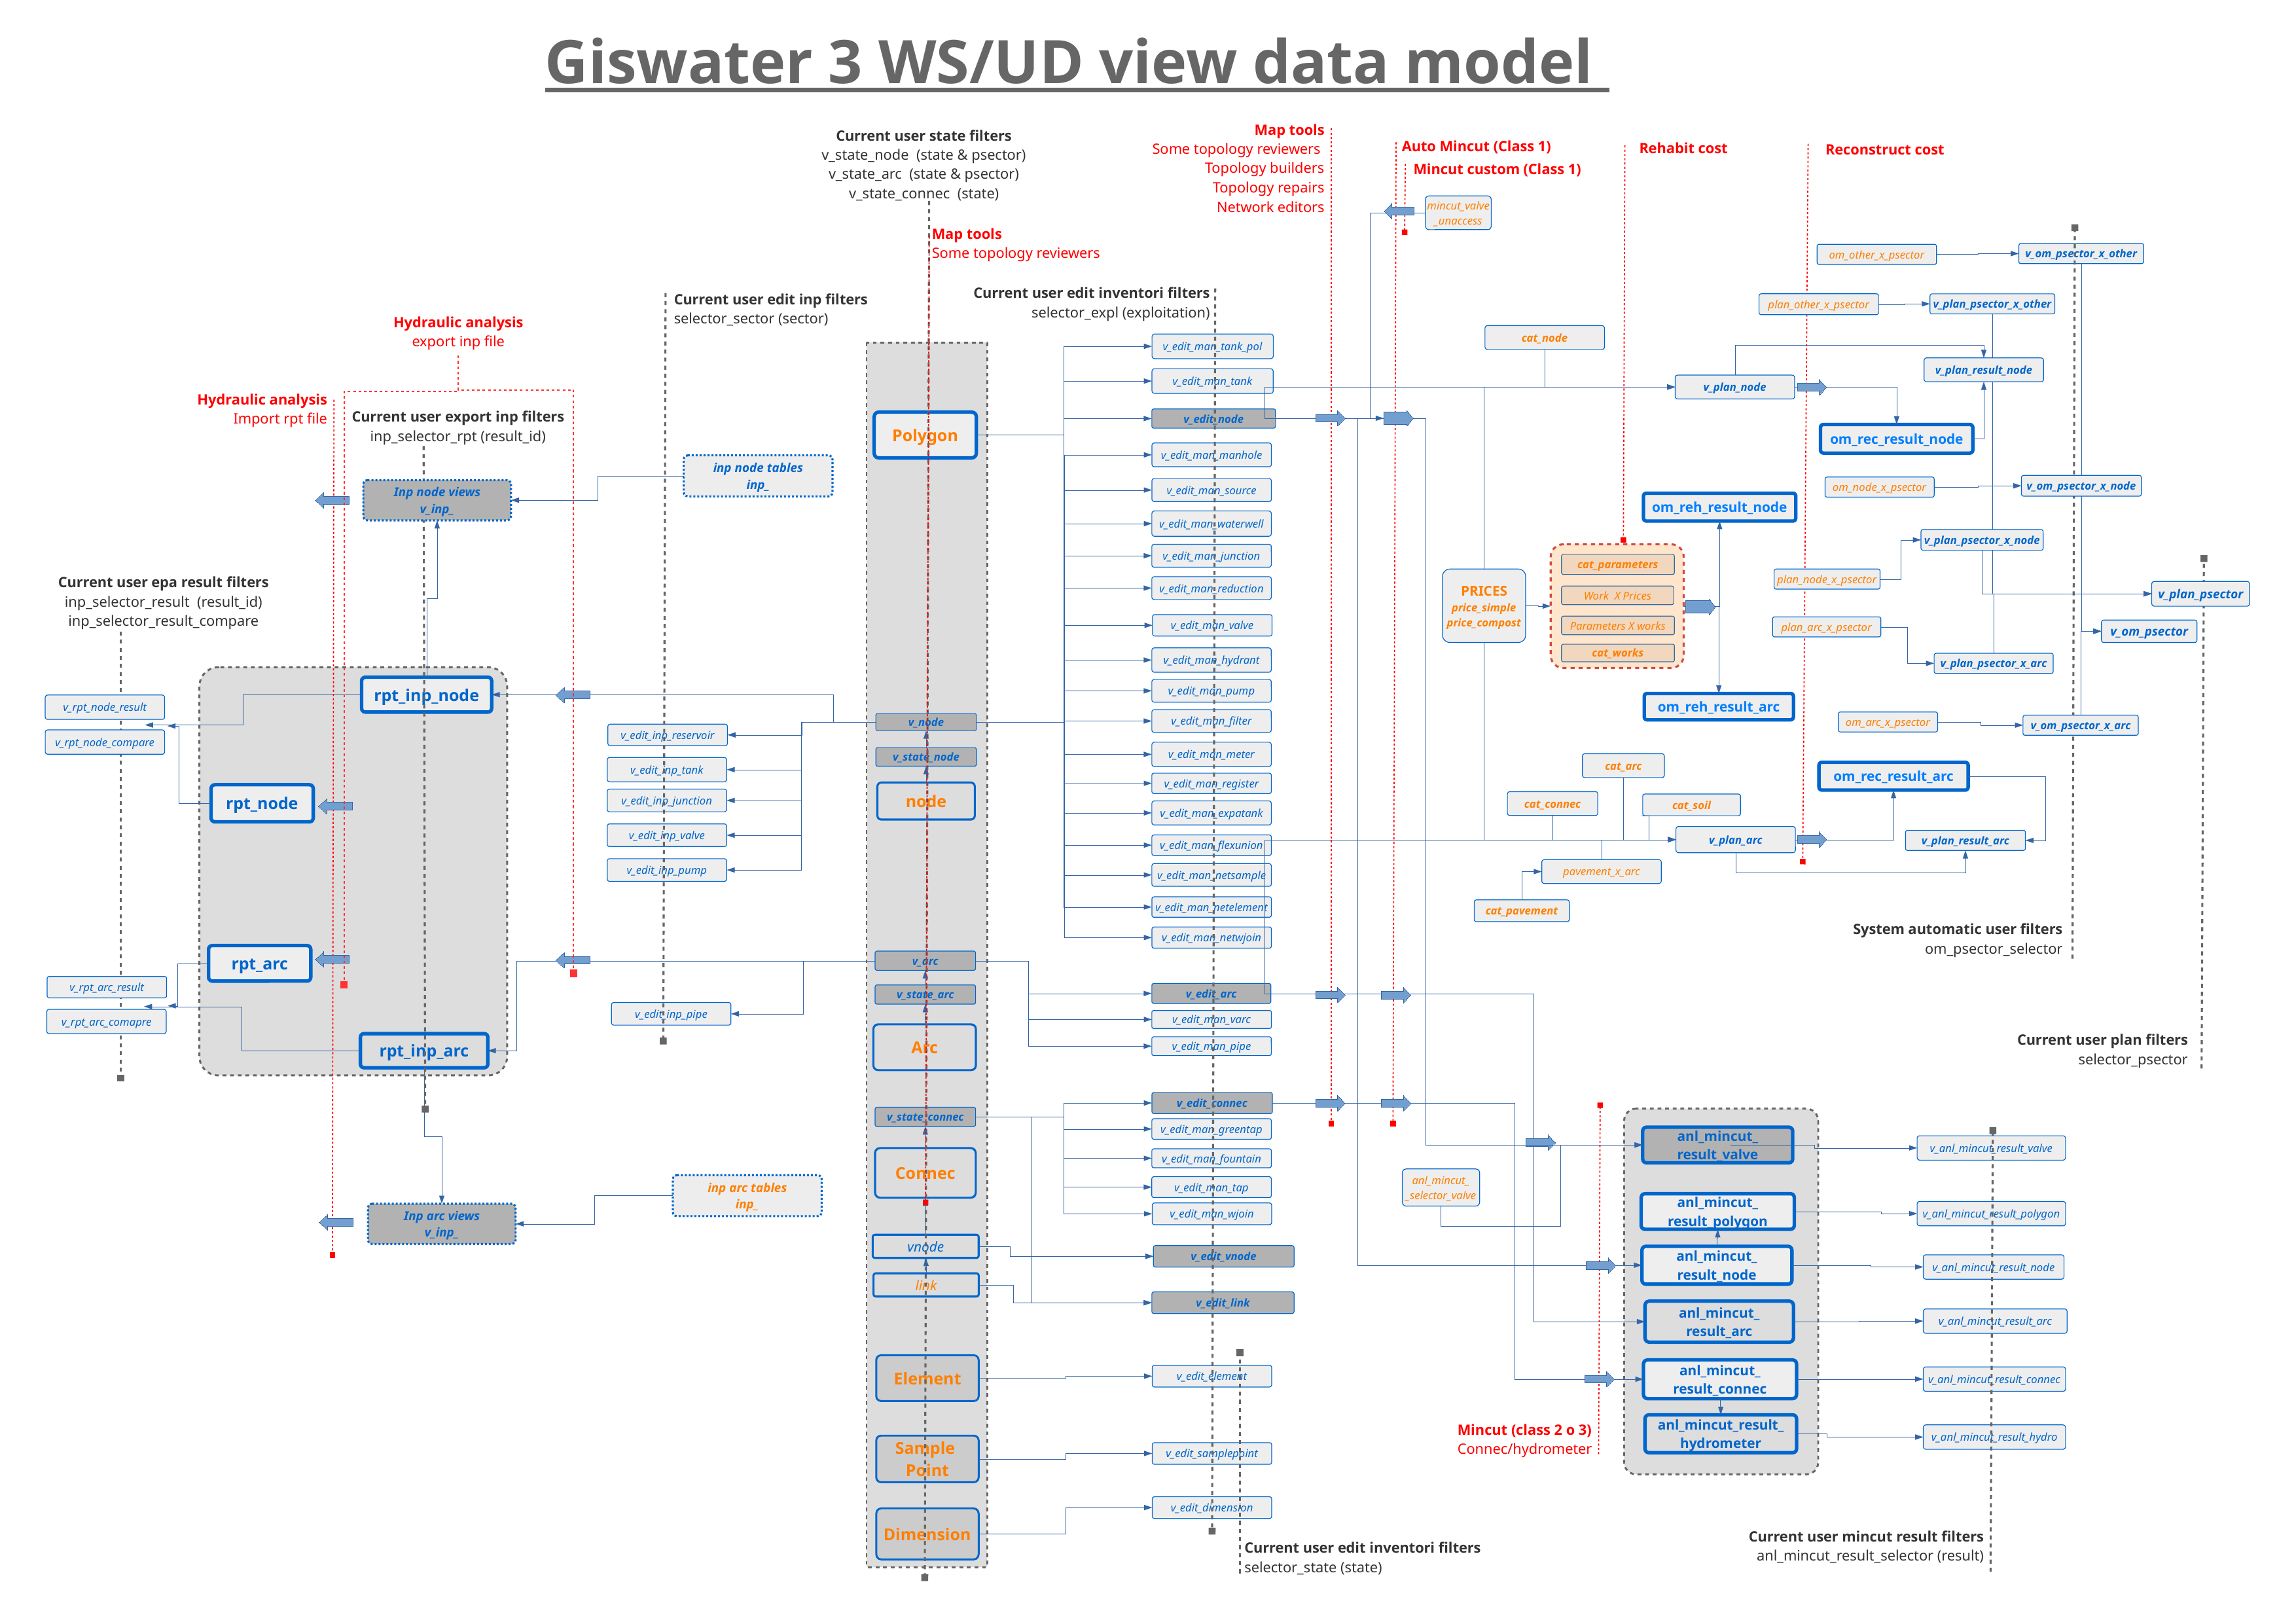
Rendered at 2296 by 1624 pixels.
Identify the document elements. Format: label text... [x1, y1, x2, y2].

text_box System automatic user filters om_psector_selector [1810, 914, 2073, 964]
text_box v_anl_mincut_result_polygon [1917, 1201, 2066, 1226]
text_box v_plan_psector_x_other [1929, 293, 2055, 314]
text_box v_plan_result_node [1924, 357, 2044, 382]
text_box v_state_connec [875, 1107, 976, 1127]
text_box [1381, 1095, 1411, 1111]
text_box inp arc tables inp_ [673, 1175, 822, 1216]
text_box Current user mincut result filters anl_mincut_result_selector (result) [1711, 1521, 1994, 1572]
text_box om_reh_result_arc [1644, 693, 1794, 720]
text_box v_plan_arc [1676, 826, 1796, 853]
text_box [1797, 831, 1827, 848]
text_box v_edit_man_varc [1151, 1010, 1272, 1029]
text_box inp node tables inp_ [683, 455, 833, 497]
text_box om_rec_result_arc [1819, 762, 1969, 791]
text_box rpt_inp_arc [360, 1034, 488, 1068]
text_box [1624, 1322, 1819, 1379]
text_box v_arc [875, 950, 976, 971]
text_box Polygon [874, 412, 977, 458]
text_box v_edit_man_register [1151, 773, 1272, 794]
text_box om_other_x_psector [1817, 244, 1937, 264]
text_box v_edit_man_reduction [1151, 577, 1272, 600]
text_box Auto Mincut (Class 1) [1392, 132, 1571, 161]
text_box v_edit_link [1151, 1291, 1295, 1314]
text_box anl_mincut_ result_arc [1645, 1301, 1794, 1343]
text_box [1585, 1371, 1615, 1387]
text_box v_edit_man_tap [1151, 1176, 1272, 1198]
text_box [926, 1117, 988, 1246]
text_box v_anl_mincut_result_arc [1923, 1308, 2068, 1333]
text_box v_edit_man_netsample [1151, 863, 1265, 887]
text_box [319, 1214, 353, 1231]
text_box v_edit_man_hydrant [1151, 647, 1272, 673]
text_box v_edit_inp_valve [607, 823, 727, 847]
text_box mincut_valve _unaccess [1425, 196, 1492, 230]
text_box v_anl_mincut_result_valve [1917, 1136, 2066, 1161]
text_box PRICES price_simple price_compost [1442, 569, 1526, 643]
text_box Element [876, 1355, 979, 1401]
text_box anl_mincut_result_ hydrometer [1645, 1415, 1797, 1453]
text_box v_edit_man_netwjoin [1152, 927, 1265, 948]
text_box v_edit_man_filter [1151, 710, 1272, 732]
text_box v_edit_man_tank_pol [1152, 334, 1274, 359]
text_box anl_mincut_ result_connec [1643, 1360, 1797, 1399]
text_box Inp arc views v_inp_ [368, 1203, 516, 1244]
text_box Current user edit inventori filters selector_state (state) [1234, 1533, 1540, 1582]
text_box [556, 952, 590, 968]
text_box v_om_psector_x_other [2018, 244, 2144, 264]
text_box Hydraulic analysis export inp file [376, 307, 541, 356]
text_box rpt_inp_node [361, 677, 492, 712]
text_box anl_mincut_ result_polygon [1641, 1193, 1795, 1230]
text_box v_plan_result_arc [1905, 830, 2026, 851]
text_box [1624, 1146, 1819, 1265]
text_box cat_soil [1642, 793, 1741, 816]
text_box [1624, 1108, 1819, 1148]
text_box [425, 1051, 507, 1075]
text_box v_plan_psector_x_node [1921, 529, 2043, 550]
text_box v_edit_samplepoint [1152, 1442, 1272, 1465]
text_box v_state_node [876, 748, 977, 767]
text_box v_edit_man_greentap [1151, 1119, 1272, 1140]
text_box v_anl_mincut_result_node [1923, 1254, 2064, 1280]
text_box om_reh_result_node [1643, 493, 1796, 522]
text_box v_om_psector_x_arc [2022, 715, 2138, 736]
text_box v_edit_man_fountain [1151, 1149, 1272, 1168]
text_box v_plan_node [1675, 375, 1795, 399]
text_box cat_arc [1582, 753, 1664, 778]
text_box [1551, 544, 1684, 668]
text_box v_state_arc [875, 984, 976, 1005]
text_box [1624, 1380, 1819, 1475]
text_box v_edit_inp_junction [607, 789, 727, 812]
text_box Map tools Some topology reviewers Topology builders Topology repairs Network editors [1141, 115, 1335, 221]
text_box [867, 342, 988, 722]
text_box v_rpt_node_compare [45, 730, 165, 755]
text_box v_anl_mincut_result_connec [1923, 1367, 2066, 1392]
text_box v_edit_connec [1151, 1092, 1273, 1114]
text_box [556, 687, 590, 703]
text_box v_edit_man_manhole [1152, 442, 1272, 467]
text_box v_edit_vnode [1153, 1245, 1295, 1267]
text_box plan_other_x_psector [1759, 293, 1879, 315]
text_box Current user plan filters selector_psector [1935, 1025, 2198, 1092]
text_box [1624, 1266, 1819, 1322]
text_box Current user edit inventori filters selector_expl (exploitation) [958, 278, 1220, 327]
text_box v_edit_element [1152, 1365, 1272, 1387]
text_box Current user state filters v_state_node (state & psector) v_state_arc (state & psector) v_state_connec (state) [771, 120, 1077, 247]
text_box Connec [874, 1147, 976, 1198]
text_box cat_node [1484, 325, 1605, 350]
text_box rpt_arc [208, 945, 311, 981]
text_box v_rpt_node_result [45, 695, 165, 720]
text_box node [877, 782, 975, 820]
text_box [1717, 1212, 1819, 1265]
text_box Map tools Some topology reviewers [922, 219, 1158, 268]
text_box v_edit_man_waterwell [1151, 511, 1272, 537]
text_box [867, 723, 988, 961]
text_box v_edit_man_netelement [1151, 897, 1265, 918]
text_box v_edit_dimension [1152, 1496, 1272, 1519]
text_box v_edit_inp_pump [607, 858, 727, 882]
text_box v_plan_psector [2151, 581, 2250, 607]
text_box [1384, 203, 1414, 219]
text_box vnode [872, 1235, 979, 1258]
text_box om_node_x_psector [1825, 477, 1935, 497]
text_box plan_node_x_psector [1774, 569, 1880, 590]
text_box v_edit_man_expatank [1151, 801, 1272, 825]
text_box plan_arc_x_psector [1772, 617, 1881, 637]
text_box anl_mincut_ _selector_valve [1402, 1168, 1480, 1206]
text_box Sample Point [876, 1435, 979, 1483]
text_box Mincut (class 2 o 3) Connec/hydrometer [1448, 1415, 1606, 1466]
text_box Rehabit cost [1629, 134, 1741, 163]
text_box cat_connec [1507, 791, 1598, 816]
text_box v_plan_psector_x_arc [1934, 653, 2054, 674]
text_box [1316, 410, 1346, 426]
text_box v_node [876, 713, 977, 731]
text_box om_rec_result_node [1820, 424, 1973, 454]
text_box v_edit_man_tank [1152, 369, 1274, 394]
text_box [427, 667, 507, 695]
text_box v_edit_man_junction [1151, 544, 1272, 568]
text_box rpt_node [211, 784, 314, 822]
text_box Current user epa result filters inp_selector_result (result_id) inp_selector_result_compare [11, 567, 317, 638]
text_box Giswater 3 WS/UD view data model [129, 14, 2026, 106]
text_box v_edit_man_flexunion [1151, 835, 1272, 856]
text_box [1797, 379, 1827, 395]
text_box [1526, 1146, 1553, 1151]
text_box v_rpt_arc_result [46, 976, 167, 998]
text_box Reconstruct cost [1816, 135, 1957, 164]
text_box [1586, 1257, 1616, 1274]
text_box [1384, 410, 1414, 426]
text_box [199, 695, 507, 1051]
text_box v_edit_inp_pipe [611, 1002, 731, 1026]
text_box [1381, 987, 1411, 1003]
text_box [1685, 599, 1715, 615]
text_box [1316, 987, 1346, 1003]
text_box [315, 492, 350, 509]
text_box [199, 1007, 424, 1075]
text_box v_edit_man_wjoin [1152, 1202, 1272, 1225]
text_box v_edit_node [1151, 408, 1276, 429]
text_box v_om_psector [2101, 620, 2197, 643]
text_box Arc [873, 1024, 977, 1070]
text_box v_anl_mincut_result_hydro [1923, 1424, 2066, 1450]
text_box Hydraulic analysis Import rpt file [173, 384, 337, 452]
text_box v_edit_man_source [1151, 478, 1272, 502]
text_box cat_pavement [1474, 899, 1570, 922]
text_box v_edit_man_meter [1151, 742, 1272, 767]
text_box v_edit_node [1265, 408, 1276, 418]
text_box v_edit_arc [1151, 983, 1271, 1004]
text_box Dimension [876, 1508, 979, 1560]
text_box v_edit_inp_tank [607, 757, 727, 782]
text_box [1526, 1134, 1556, 1145]
text_box v_edit_man_pump [1151, 679, 1272, 702]
text_box [199, 667, 427, 725]
text_box Mincut custom (Class 1) [1403, 154, 1602, 185]
text_box Inp node views v_inp_ [363, 480, 511, 520]
text_box v_om_psector_x_node [2021, 475, 2142, 496]
text_box [927, 1247, 988, 1285]
text_box om_arc_x_psector [1838, 712, 1938, 732]
text_box v_edit_man_pipe [1151, 1036, 1272, 1056]
text_box [867, 962, 988, 1568]
text_box anl_mincut_ result_valve [1642, 1127, 1793, 1163]
text_box link [873, 1273, 979, 1297]
text_box [1316, 1095, 1346, 1111]
text_box pavement_x_arc [1541, 859, 1662, 884]
text_box Current user edit inp filters selector_sector (sector) [664, 284, 884, 333]
text_box v_edit_inp_reservoir [607, 724, 728, 746]
text_box Current user export inp filters inp_selector_rpt (result_id) [336, 402, 581, 451]
text_box v_rpt_arc_comapre [46, 1009, 166, 1034]
text_box anl_mincut_ result_node [1641, 1246, 1792, 1284]
text_box [1721, 1380, 1819, 1434]
text_box v_edit_man_valve [1152, 614, 1272, 636]
